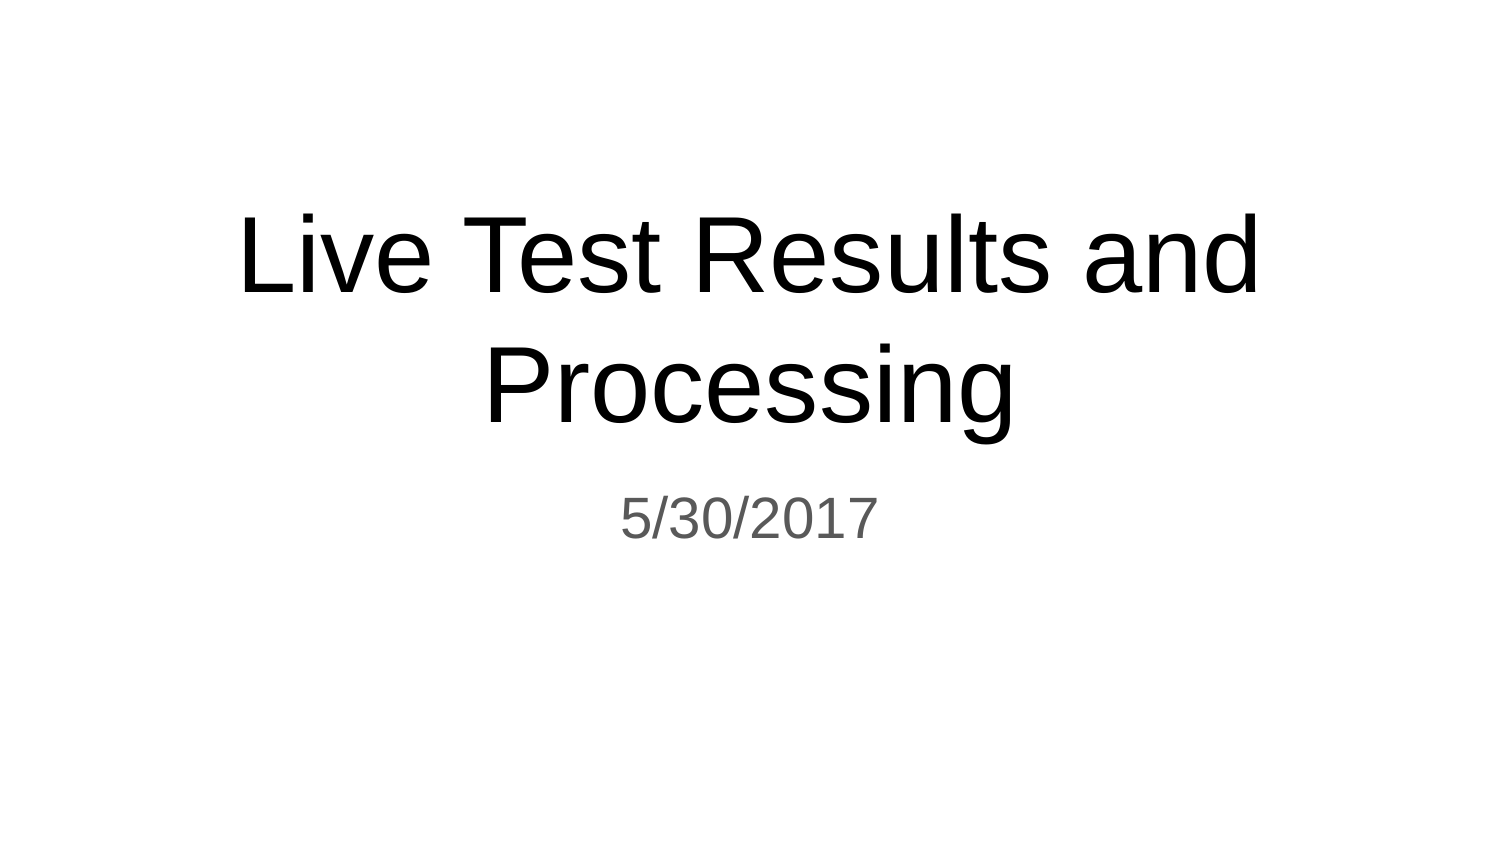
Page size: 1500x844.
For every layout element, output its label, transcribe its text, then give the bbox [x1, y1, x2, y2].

title Live Test Results and Processing [51, 122, 1449, 459]
subtitle 5/30/2017 [51, 464, 1449, 595]
